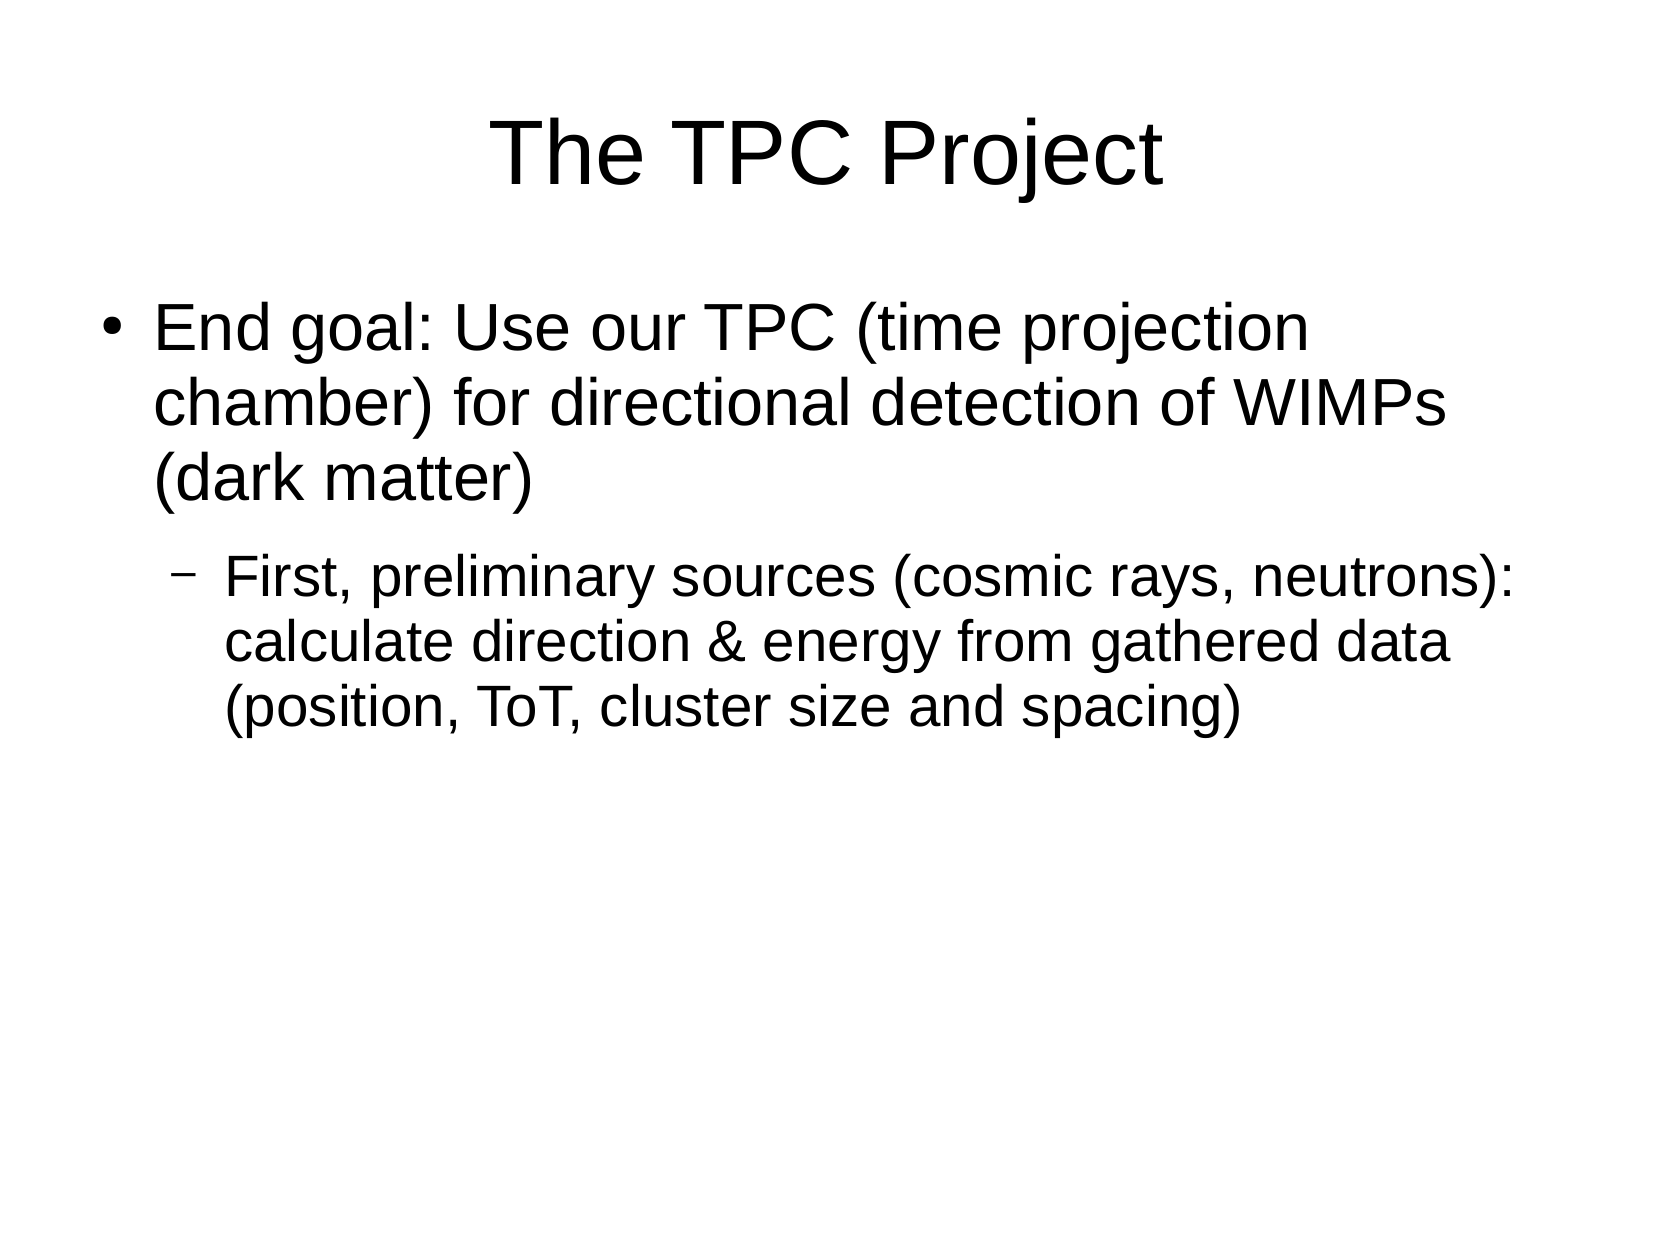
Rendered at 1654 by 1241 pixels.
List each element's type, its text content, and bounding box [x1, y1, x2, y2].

title The TPC Project [82, 49, 1571, 257]
list End goal: Use our TPC (time projection chamber) for directional detection of WIMPs (dark matter) First, preliminary sources (cosmic rays, neutrons): calculate direction & energy from gathered data (position, ToT, cluster size and spacing) [82, 290, 1571, 1010]
